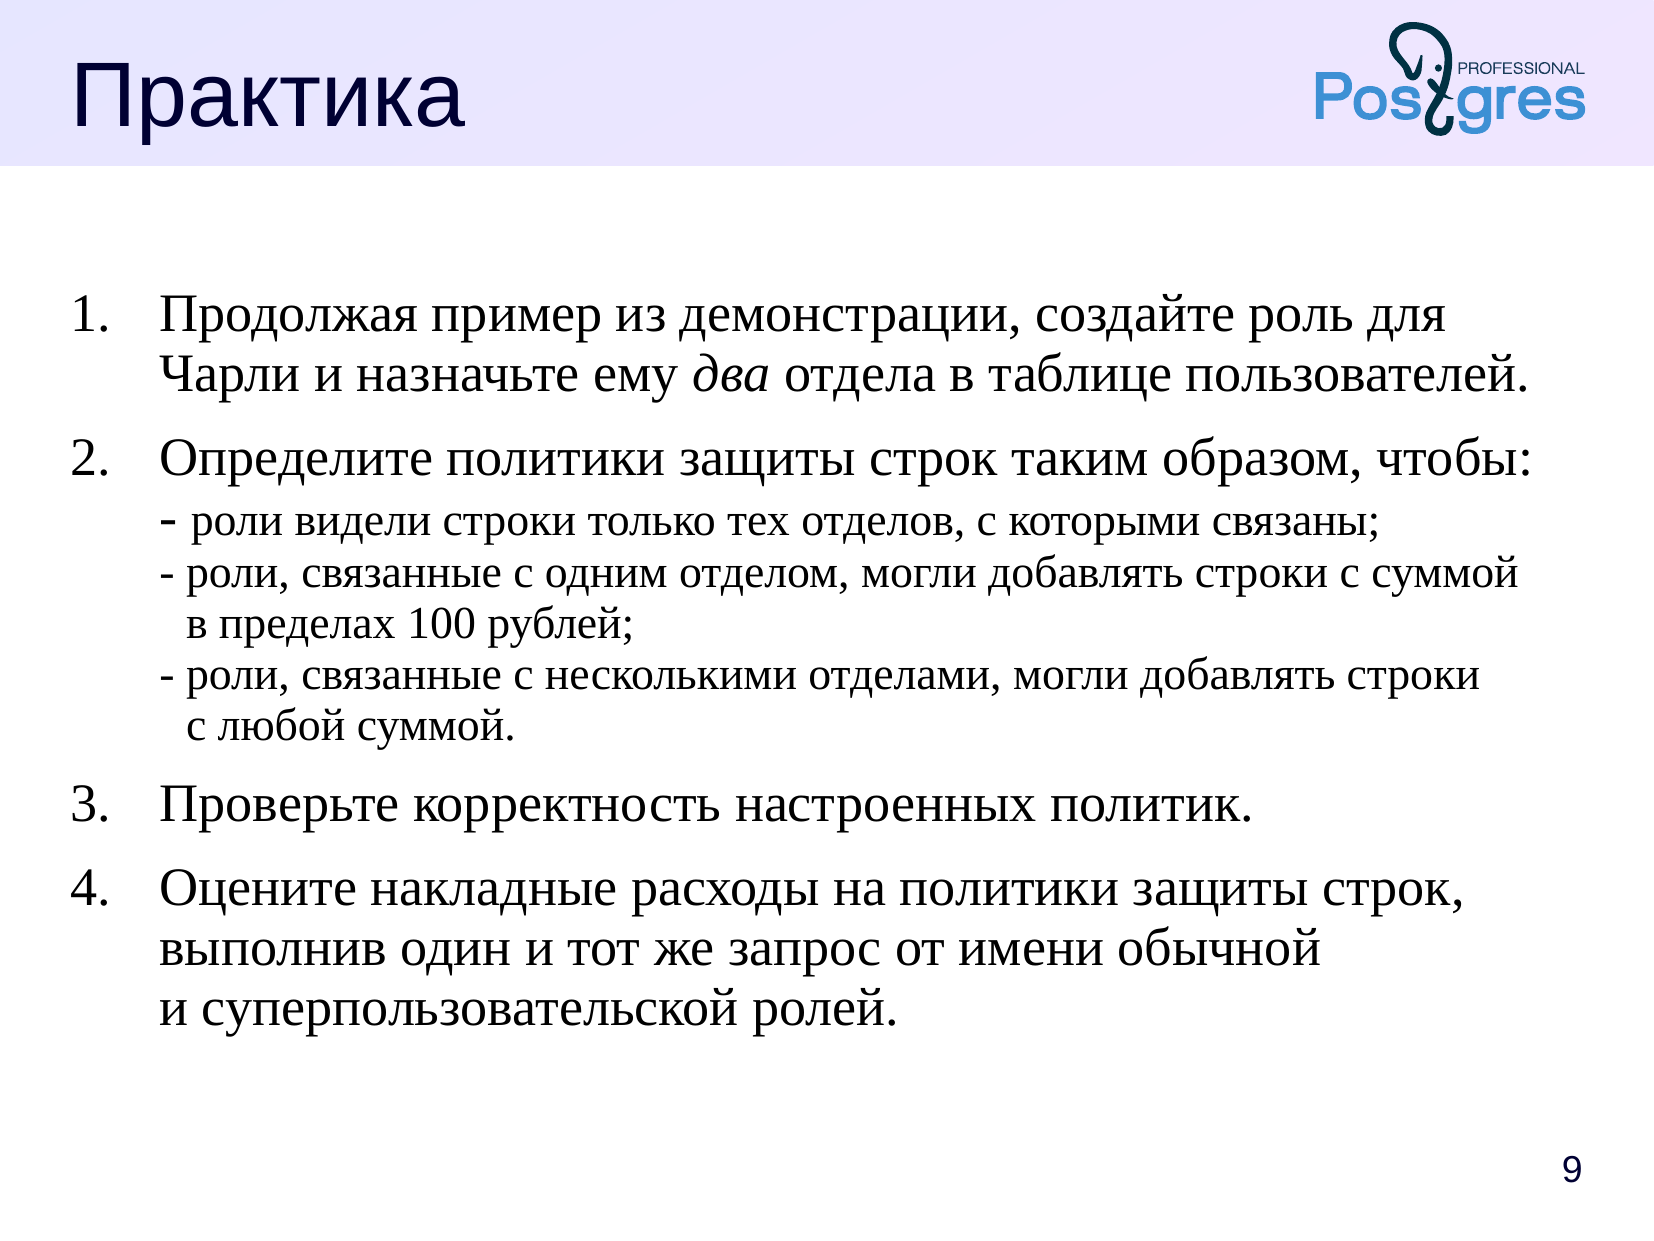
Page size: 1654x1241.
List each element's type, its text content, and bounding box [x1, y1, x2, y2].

list Продолжая пример из демонстрации, создайте роль для Чарли и назначьте ему два отдела в таблице пользователей. Определите политики защиты строк таким образом, чтобы: - роли видели строки только тех отделов, с которыми связаны; - роли, связанные с одним отделом, могли добавлять строки с суммой - в пределах 100 рублей; - роли, связанные с несколькими отделами, могли добавлять строки - с любой суммой. Проверьте корректность настроенных политик. Оцените накладные расходы на политики защиты строк, выполнив один и тот же запрос от имени обычной и суперпользовательской ролей. [70, 283, 1583, 1134]
title Практика [70, 43, 1241, 147]
